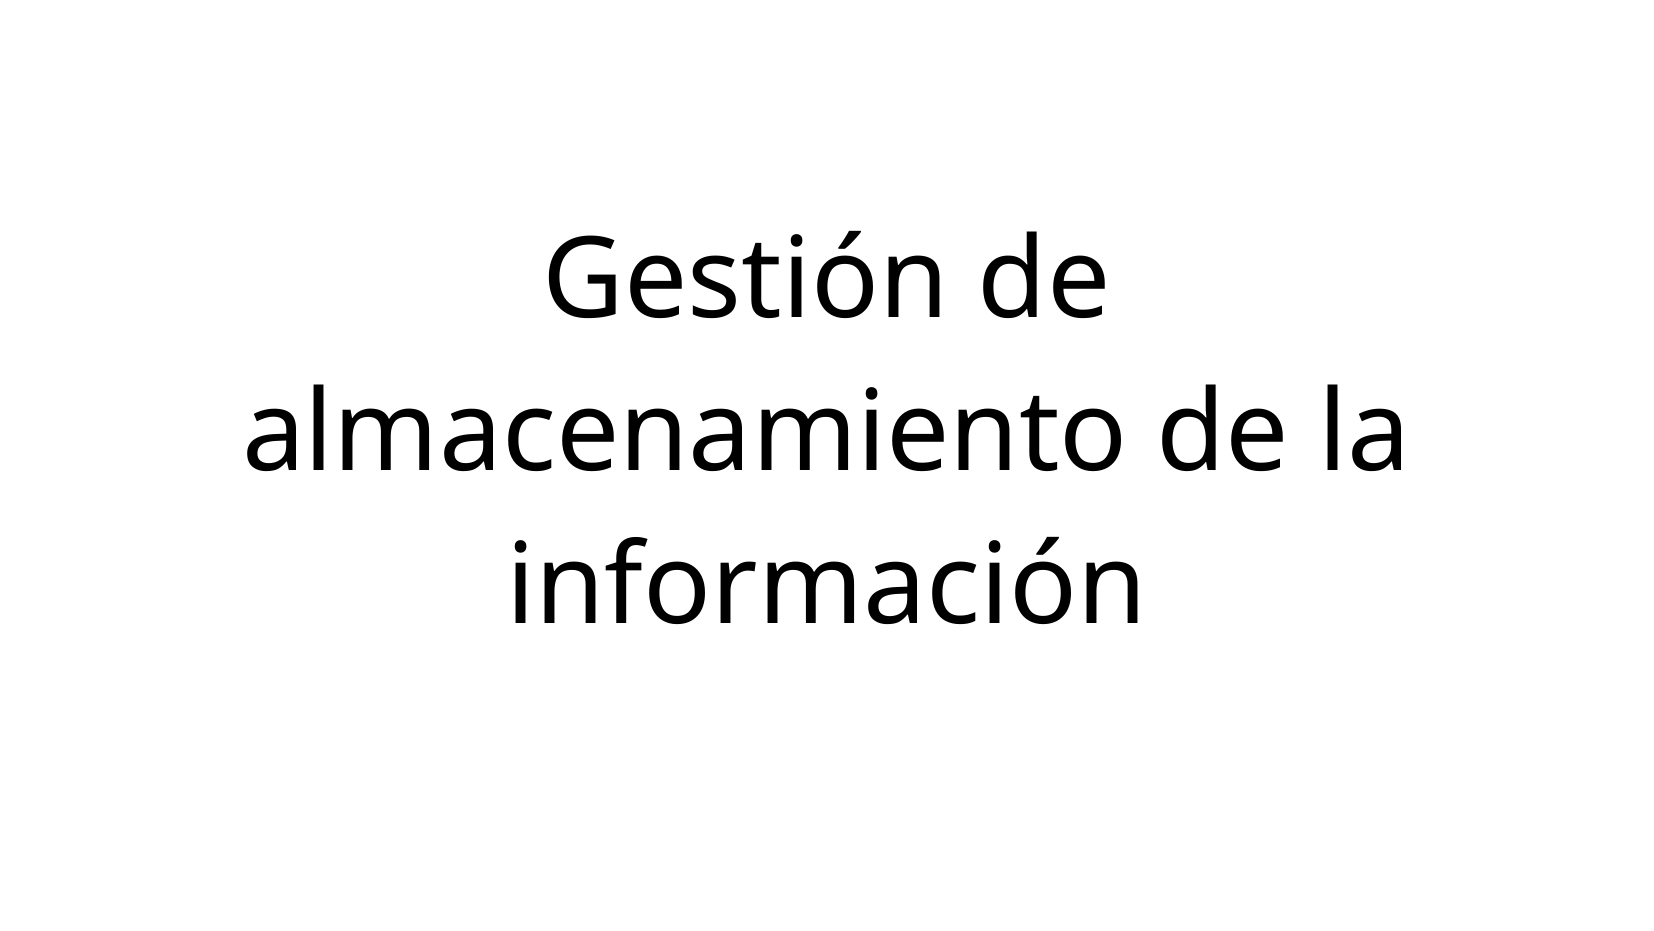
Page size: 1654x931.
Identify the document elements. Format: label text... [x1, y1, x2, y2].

subtitle Gestión de almacenamiento de la información [129, 86, 1524, 768]
